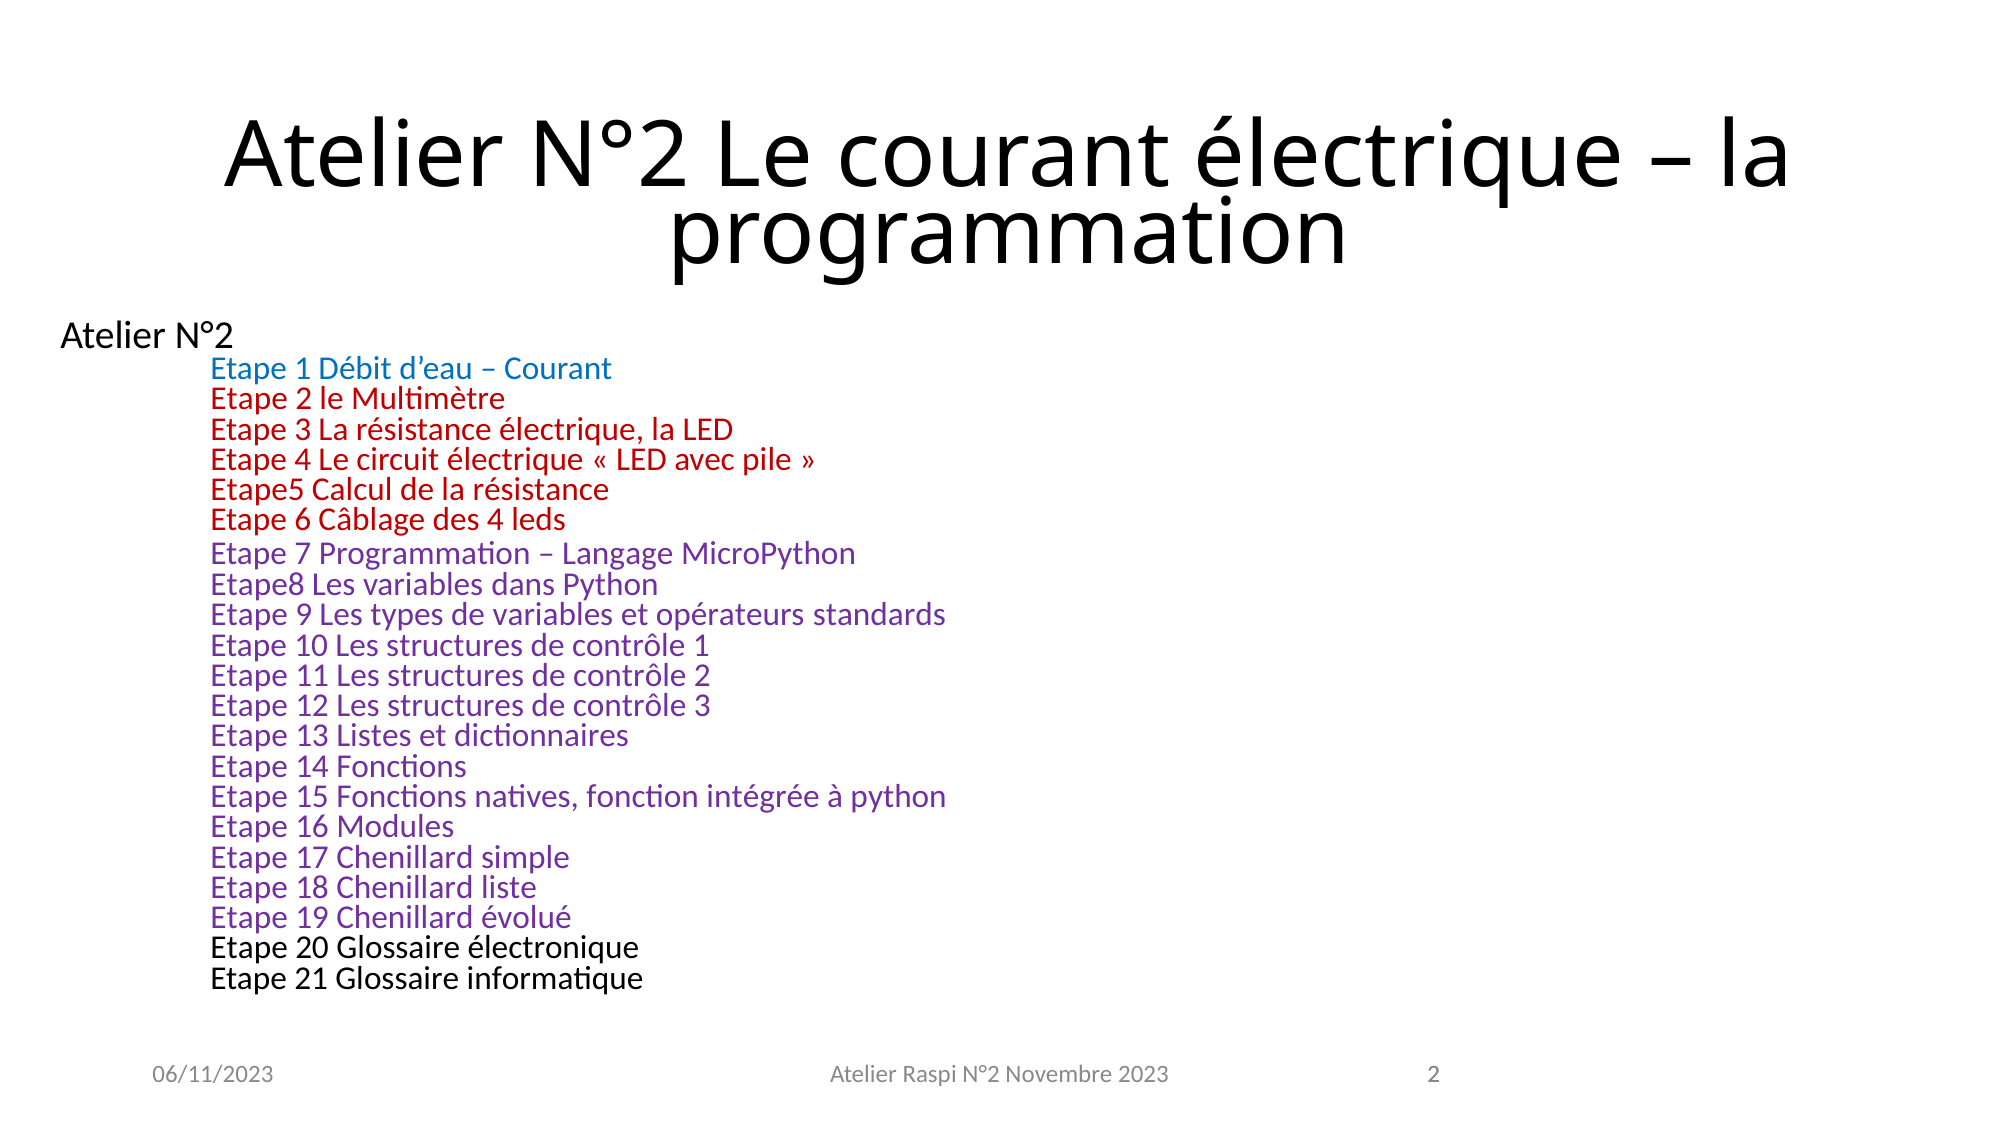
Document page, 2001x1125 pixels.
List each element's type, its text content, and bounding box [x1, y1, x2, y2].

text_box Atelier N°2 Le courant électrique – la programmation [147, 69, 1873, 287]
text_box [1412, 1042, 1863, 1103]
text_box Atelier N°2 Etape 1 Débit d’eau – Courant Etape 2 le Multimètre Etape 3 La résistance électrique, la LED Etape 4 Le circuit électrique « LED avec pile » Etape5 Calcul de la résistance Etape 6 Câblage des 4 leds Etape 7 Programmation – Langage MicroPython Etape8 Les variables dans Python Etape 9 Les types de variables et opérateurs standards Etape 10 Les structures de contrôle 1 Etape 11 Les structures de contrôle 2 Etape 12 Les structures de contrôle 3 Etape 13 Listes et dictionnaires Etape 14 Fonctions Etape 15 Fonctions natives, fonction intégrée à python Etape 16 Modules Etape 17 Chenillard simple Etape 18 Chenillard liste Etape 19 Chenillard évolué Etape 20 Glossaire électronique Etape 21 Glossaire informatique [45, 321, 1771, 1036]
text_box 06/11/2023 [137, 1042, 588, 1103]
text_box Atelier Raspi N°2 Novembre 2023 [662, 1042, 1338, 1103]
